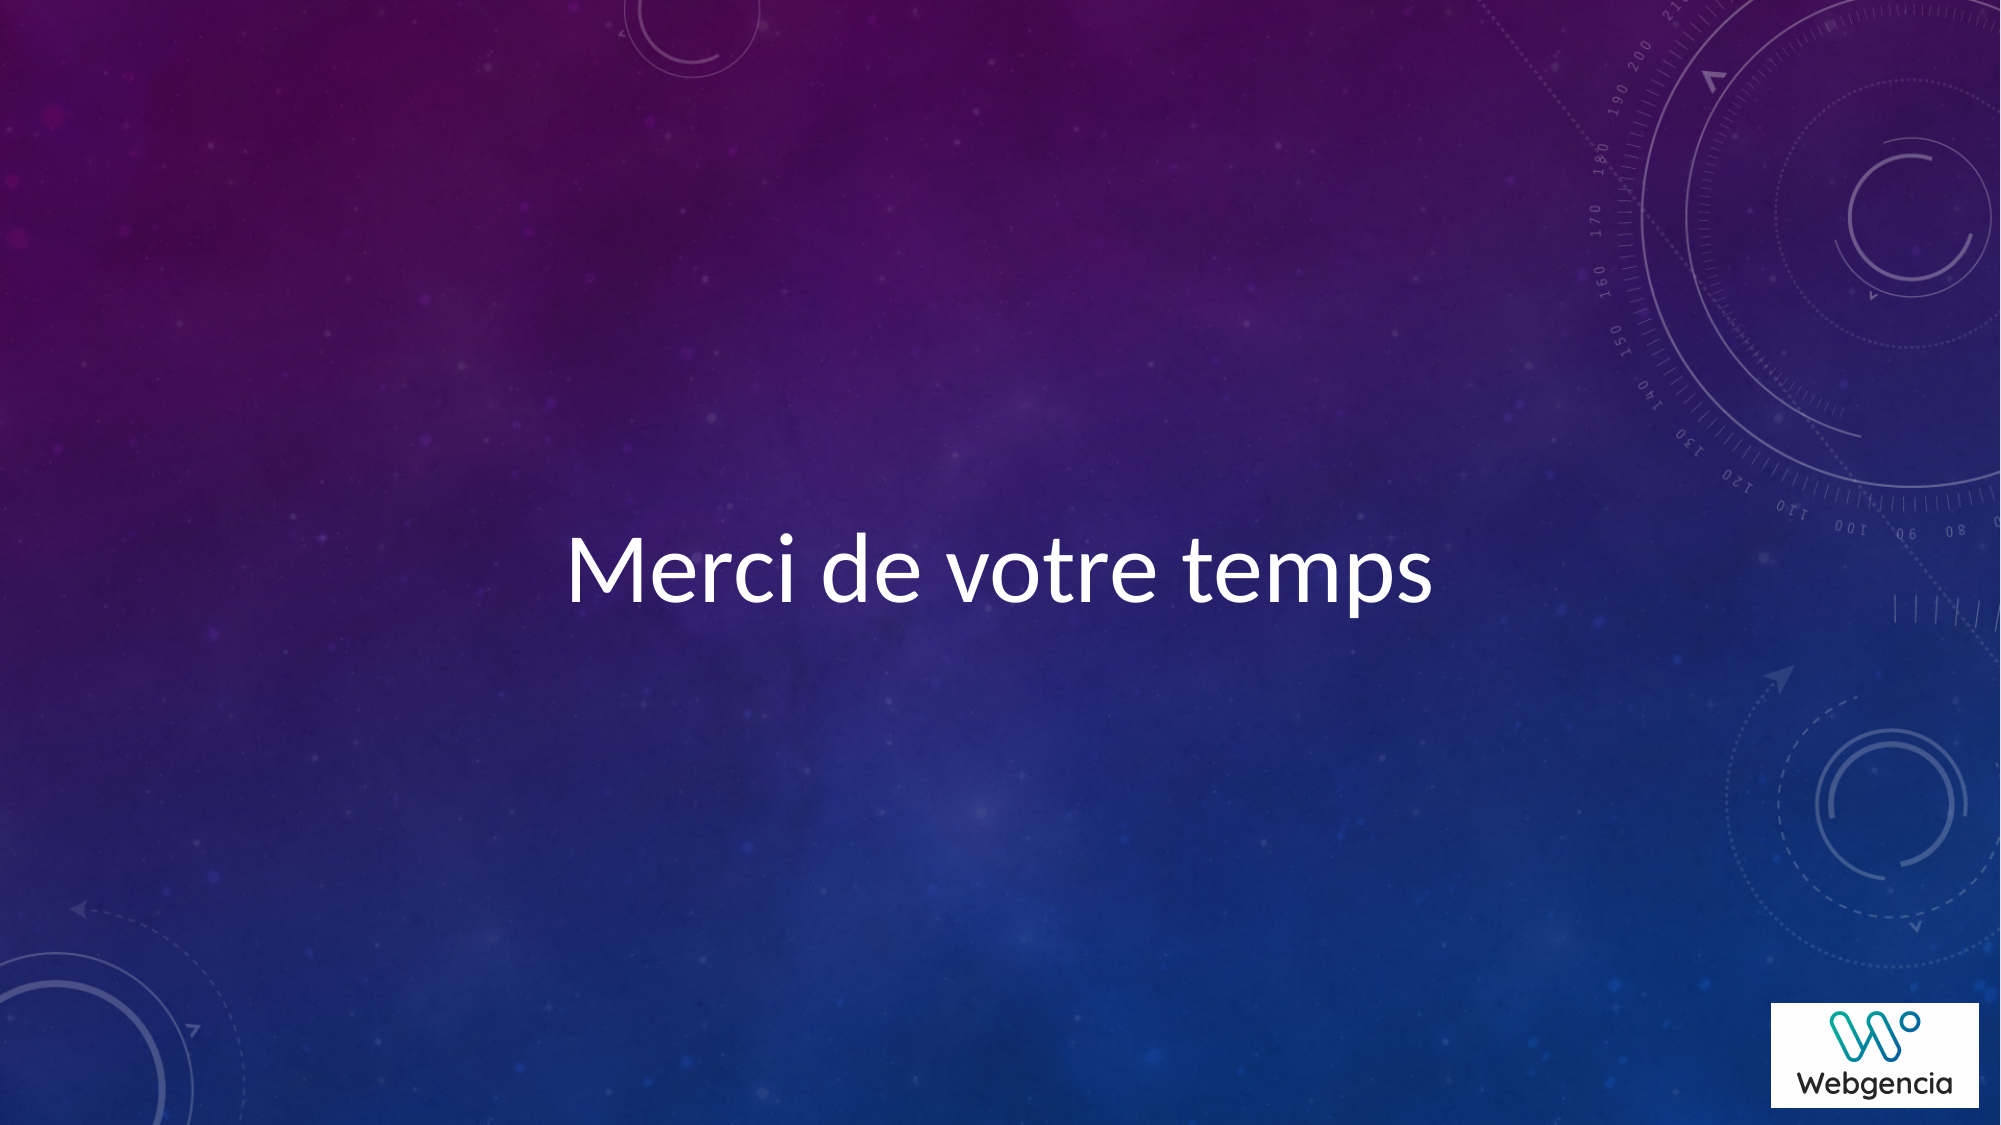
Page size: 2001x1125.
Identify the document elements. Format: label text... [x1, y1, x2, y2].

list Merci de votre temps [169, 263, 1831, 862]
picture [0, 0, 2001, 1125]
